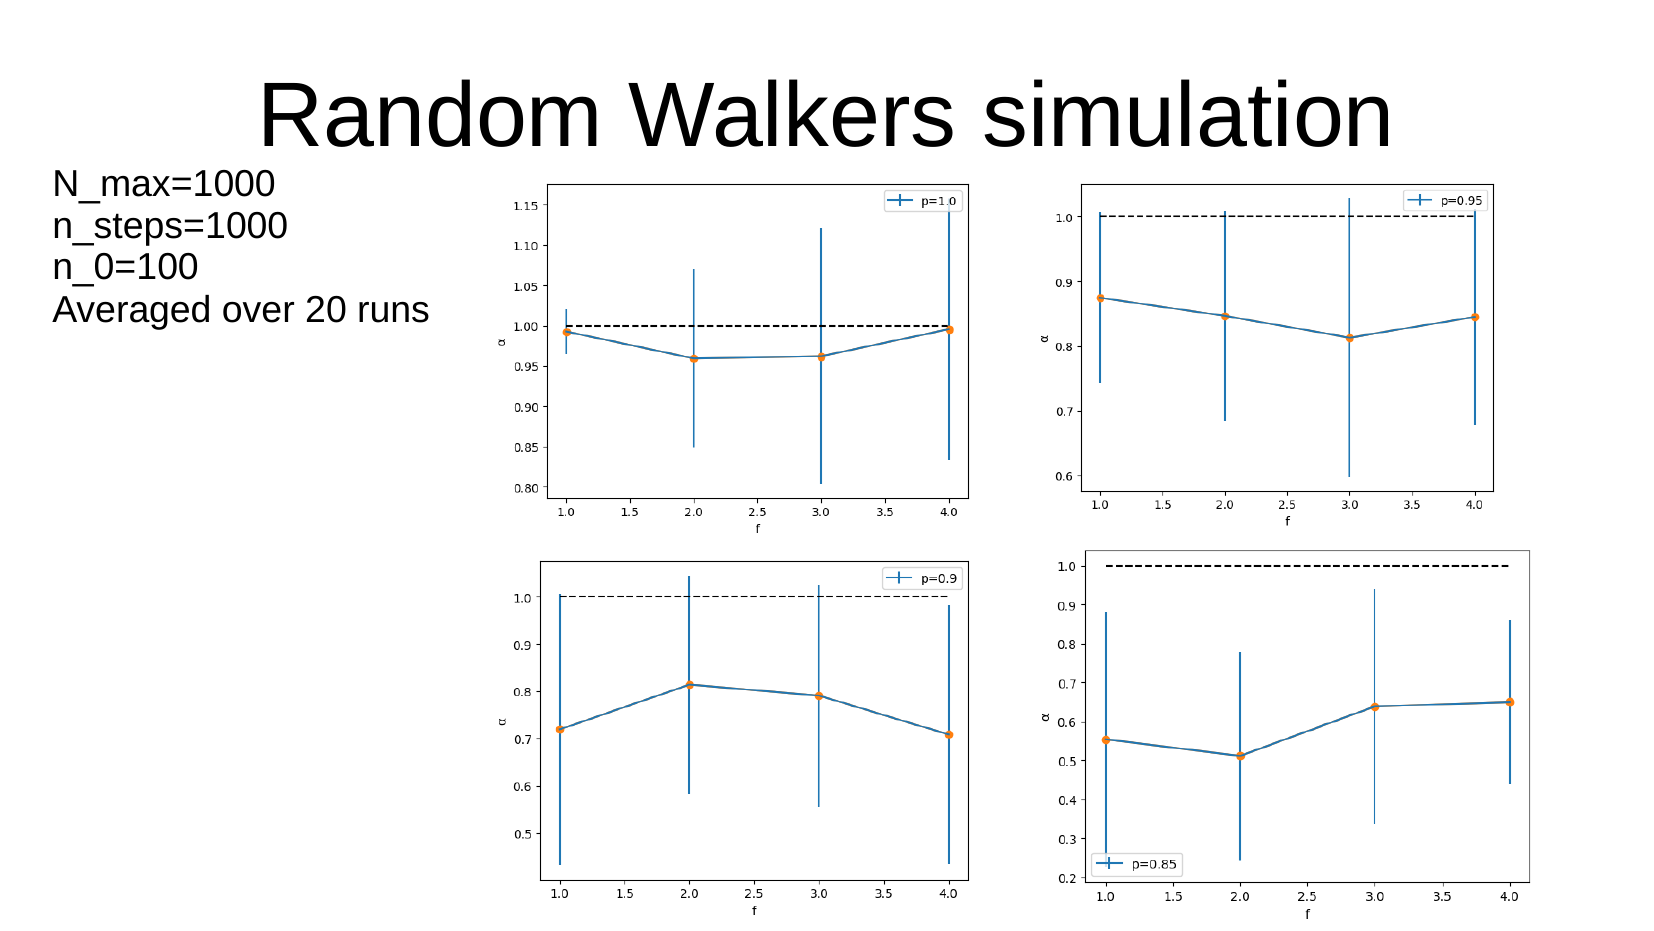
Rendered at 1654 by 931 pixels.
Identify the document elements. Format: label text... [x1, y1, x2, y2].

title Random Walkers simulation [82, 37, 1571, 193]
picture [487, 553, 976, 925]
picture [487, 176, 976, 543]
text_box N_max=1000 n_steps=1000 n_0=100 Averaged over 20 runs [37, 154, 488, 338]
picture [1030, 176, 1501, 535]
picture [1030, 542, 1538, 929]
